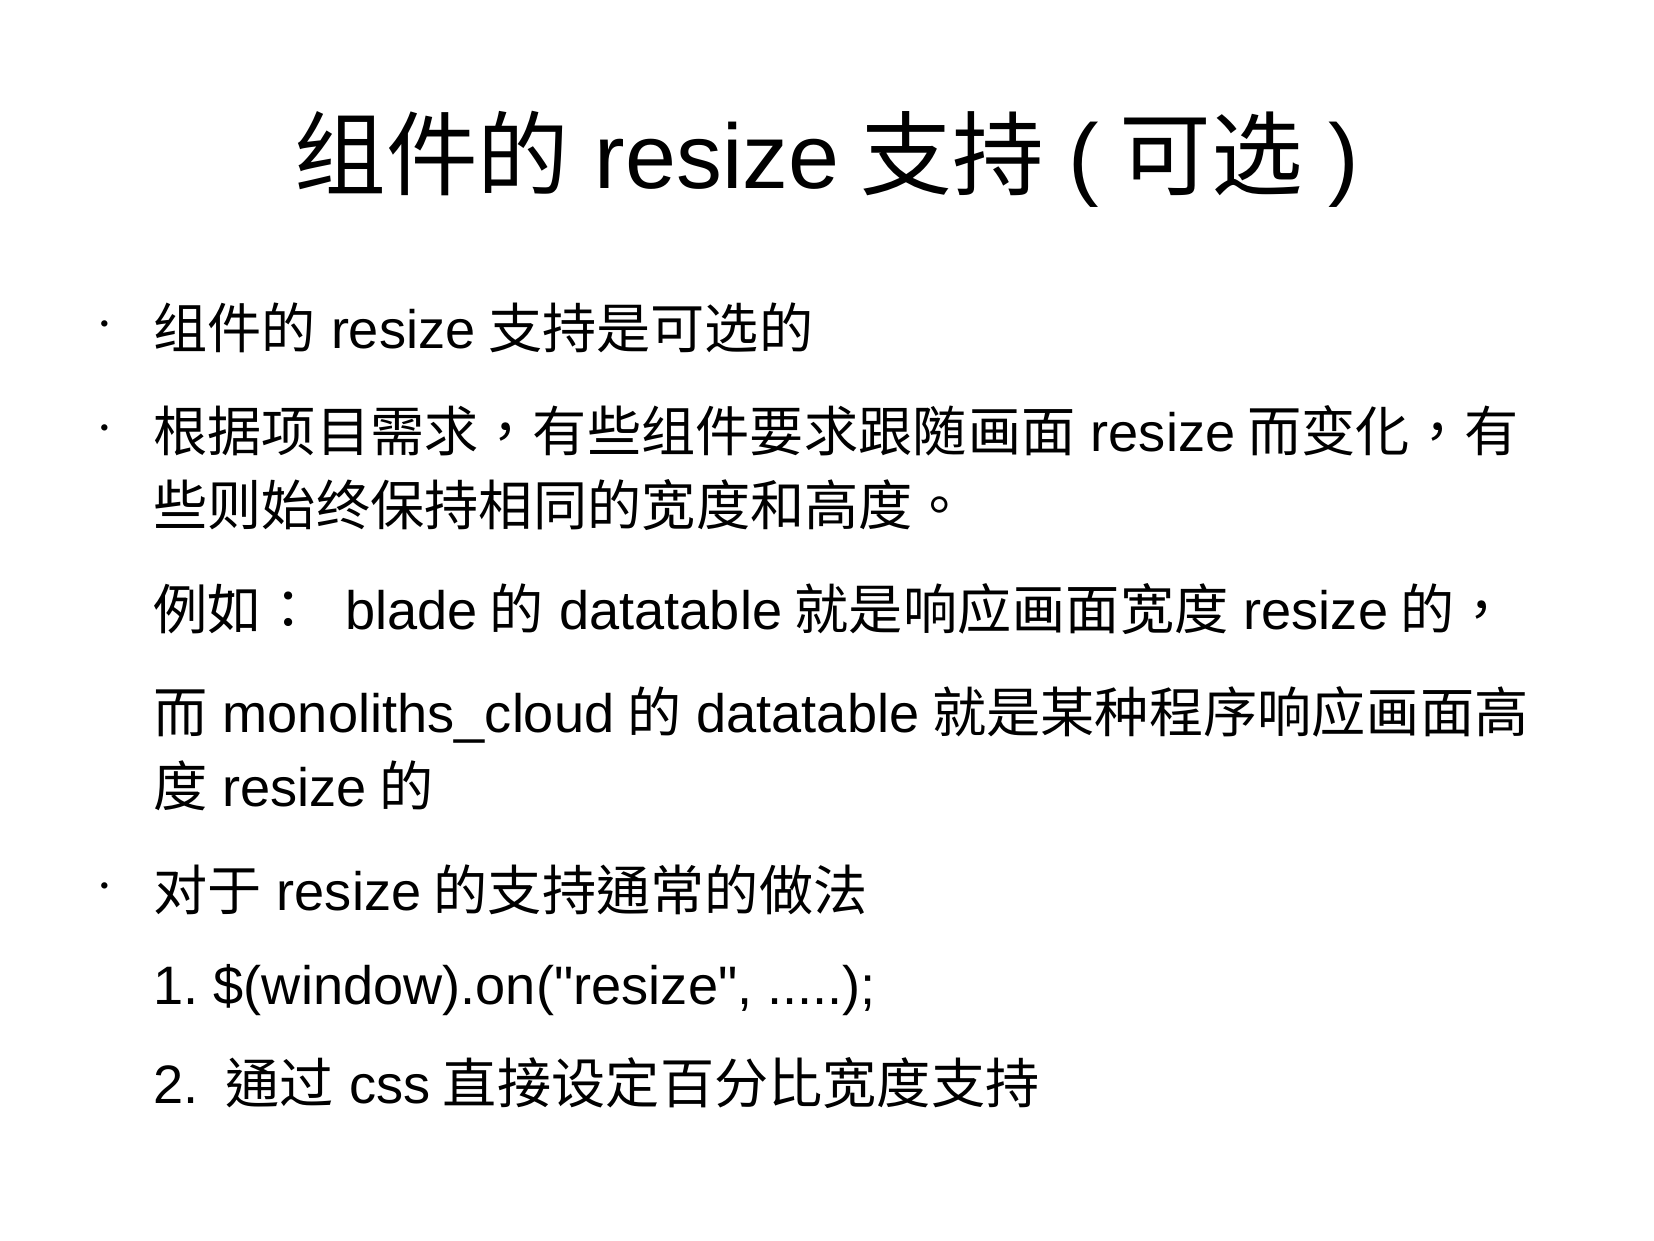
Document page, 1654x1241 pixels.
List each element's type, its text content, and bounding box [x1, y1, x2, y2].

list 组件的resize支持是可选的 根据项目需求，有些组件要求跟随画面resize而变化，有些则始终保持相同的宽度和高度。 例如： blade的datatable就是响应画面宽度resize的， 而monoliths_cloud的datatable就是某种程序响应画面高度resize的 对于resize的支持通常的做法 1. $(window).on("resize", .....); 2. 通过css直接设定百分比宽度支持 [82, 290, 1571, 1193]
title 组件的resize支持(可选) [82, 49, 1571, 257]
